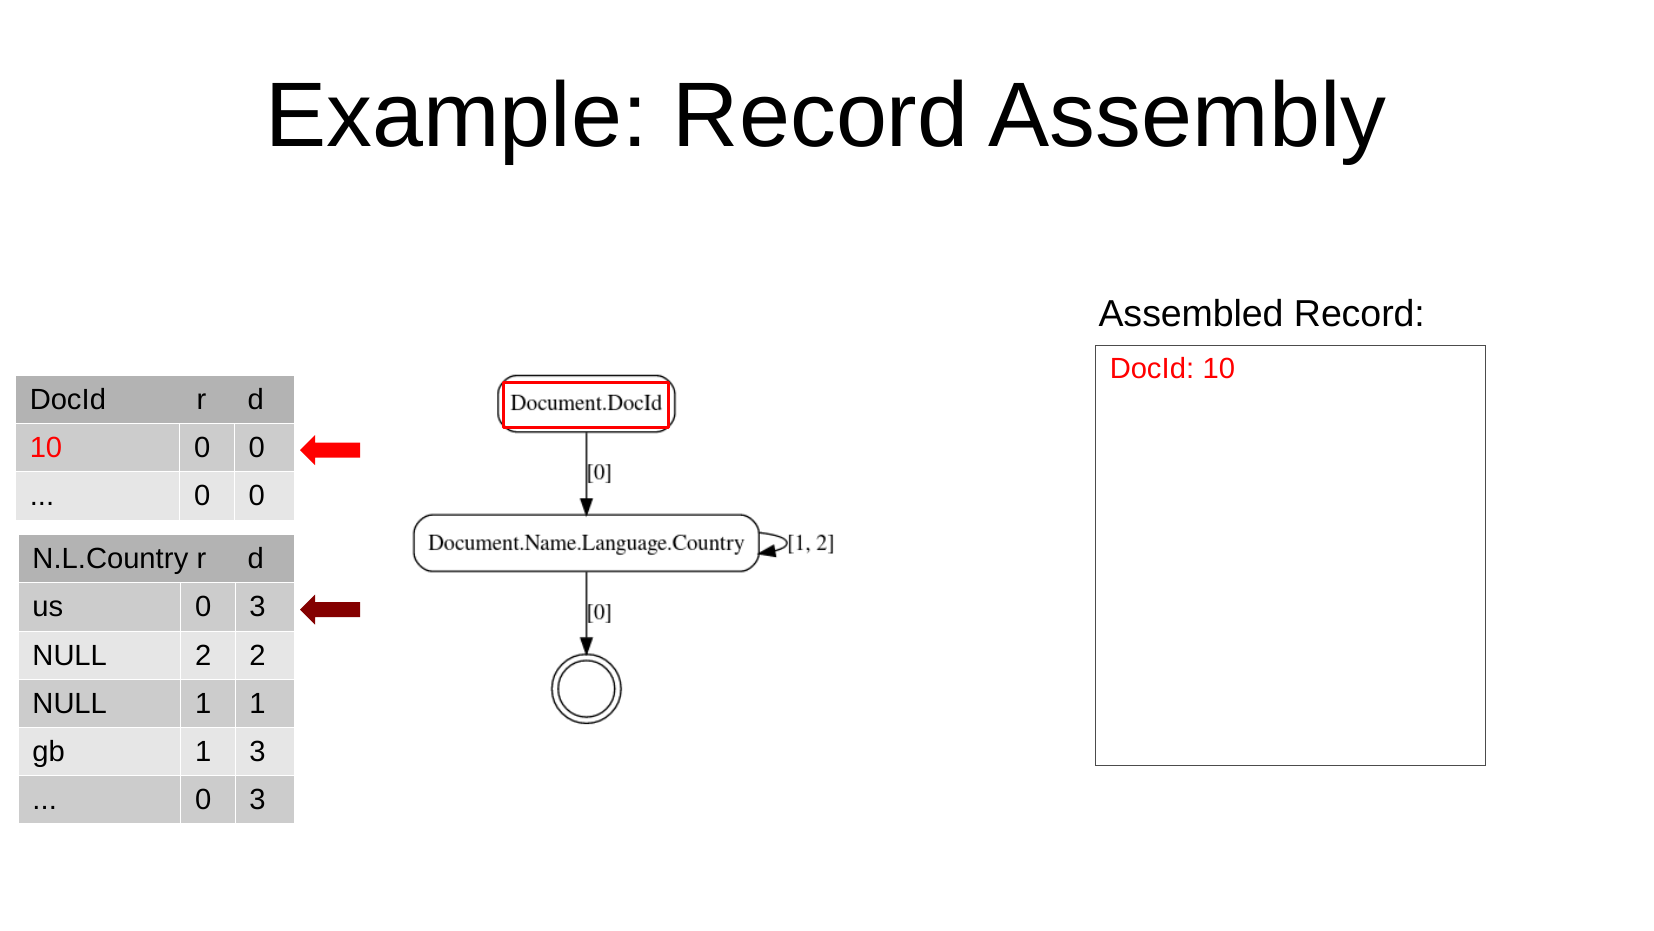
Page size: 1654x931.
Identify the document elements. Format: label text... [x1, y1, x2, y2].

table_cell ... [19, 776, 180, 823]
table_cell gb [19, 728, 180, 775]
table_cell 0 [235, 472, 294, 520]
table_cell 0 [235, 424, 294, 471]
table_cell 2 [236, 632, 294, 679]
table_cell NULL [19, 632, 180, 679]
text_box [300, 594, 361, 625]
table_cell 3 [236, 583, 294, 631]
table_header DocId r d [16, 376, 294, 423]
table_cell NULL [19, 680, 180, 727]
table_cell 0 [180, 472, 234, 520]
table_cell us [19, 583, 180, 631]
table_cell 1 [236, 680, 294, 727]
table_cell 3 [236, 776, 294, 823]
table_cell ... [16, 472, 179, 520]
picture [408, 369, 841, 730]
table_cell 0 [180, 424, 234, 471]
text_box [300, 435, 361, 466]
table_cell 3 [236, 728, 294, 775]
table_cell 0 [181, 776, 235, 823]
table_cell 1 [181, 728, 235, 775]
table_cell 2 [181, 632, 235, 679]
table_cell 0 [181, 583, 235, 631]
title Example: Record Assembly [82, 37, 1571, 193]
table_cell 10 [16, 424, 179, 471]
text_box Assembled Record: [1083, 285, 1441, 342]
table_cell 1 [181, 680, 235, 727]
table_header N.L.Country r d [19, 535, 294, 582]
text_box DocId: 10 [1095, 345, 1486, 766]
